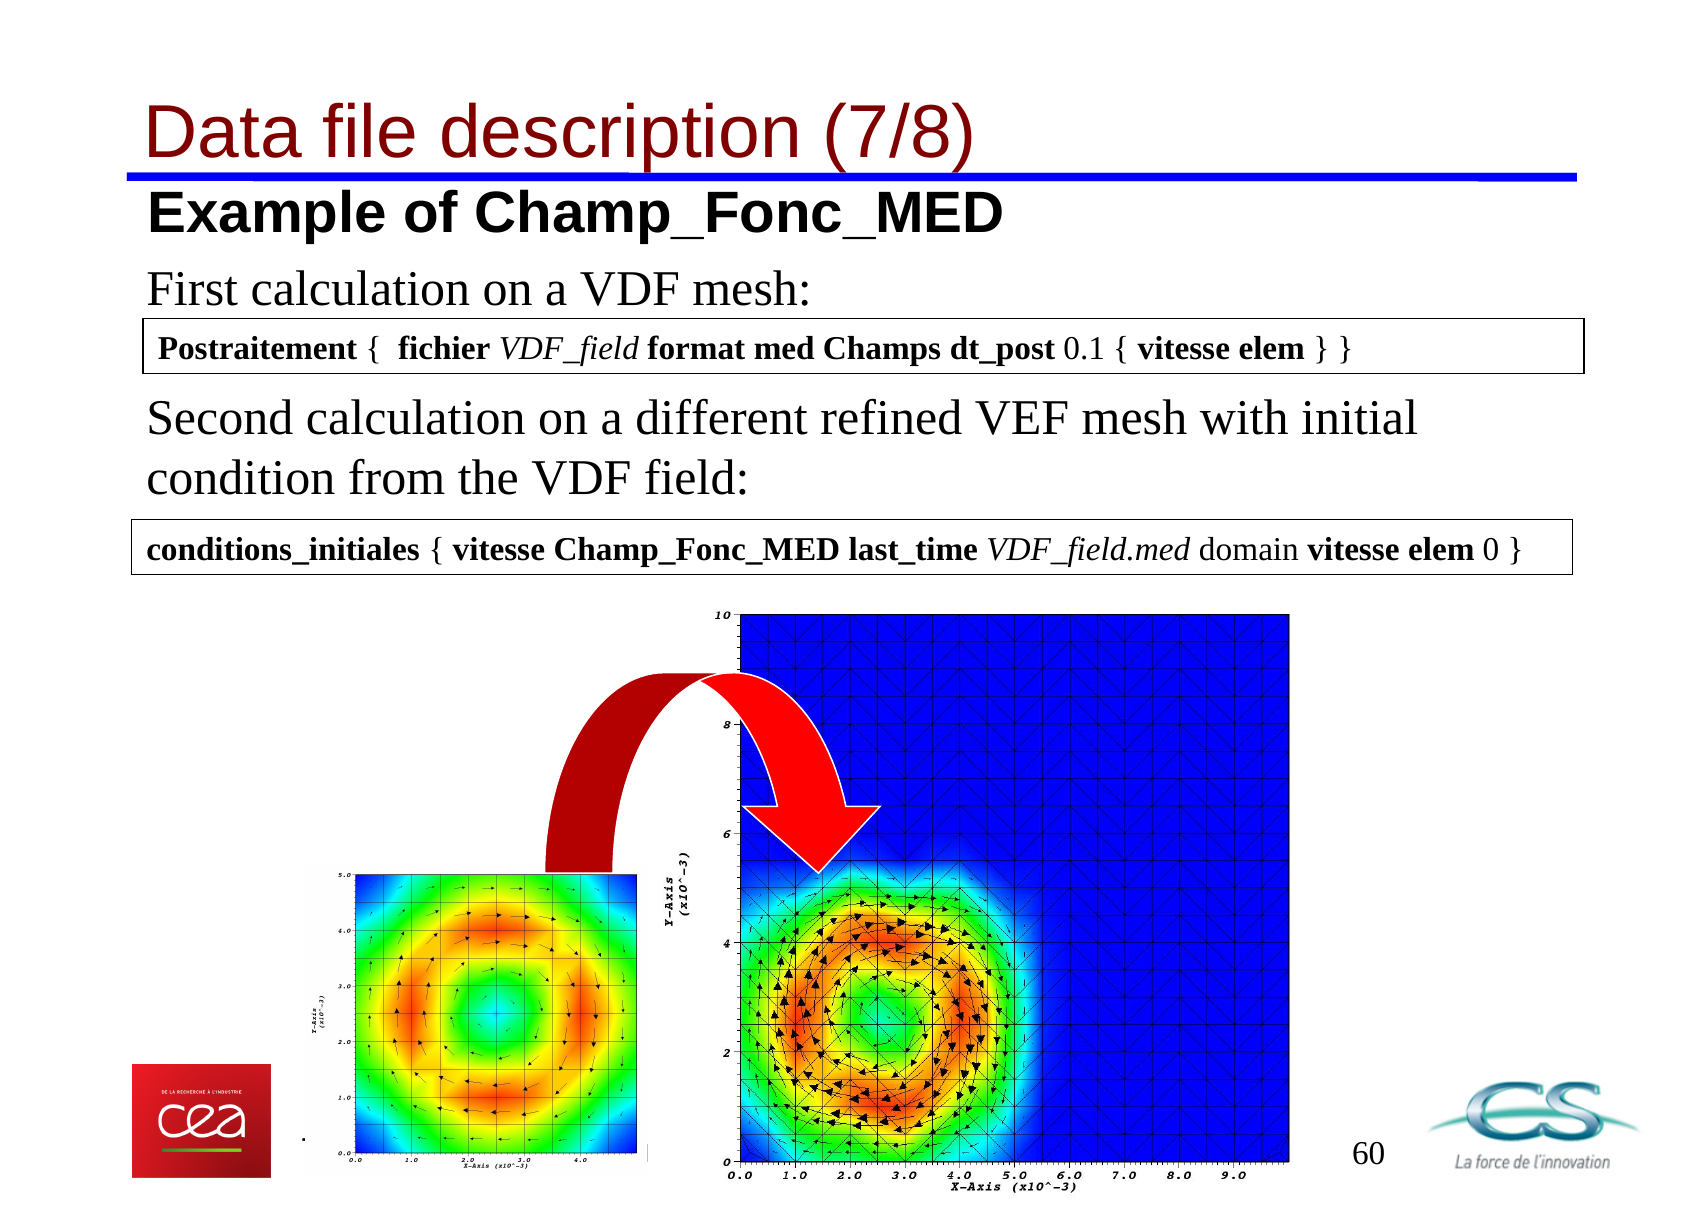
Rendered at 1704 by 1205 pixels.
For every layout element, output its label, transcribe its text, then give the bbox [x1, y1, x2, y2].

picture [132, 1064, 271, 1178]
title Data file description (7/8) [127, 39, 1577, 172]
text_box conditions_initiales { vitesse Champ_Fonc_MED last_time VDF_field.med domain vitesse elem 0 } [131, 519, 1573, 575]
picture [305, 863, 647, 1174]
text_box Postraitement { fichier VDF_field format med Champs dt_post 0.1 { vitesse elem } } [143, 318, 1585, 374]
picture [1423, 1072, 1648, 1179]
picture [652, 598, 1310, 1205]
text_box [544, 672, 881, 874]
text_box First calculation on a VDF mesh: Second calculation on a different refined VEF mesh with initial condition from the VDF field: [131, 247, 1609, 513]
list Example of Champ_Fonc_MED [131, 174, 1580, 280]
